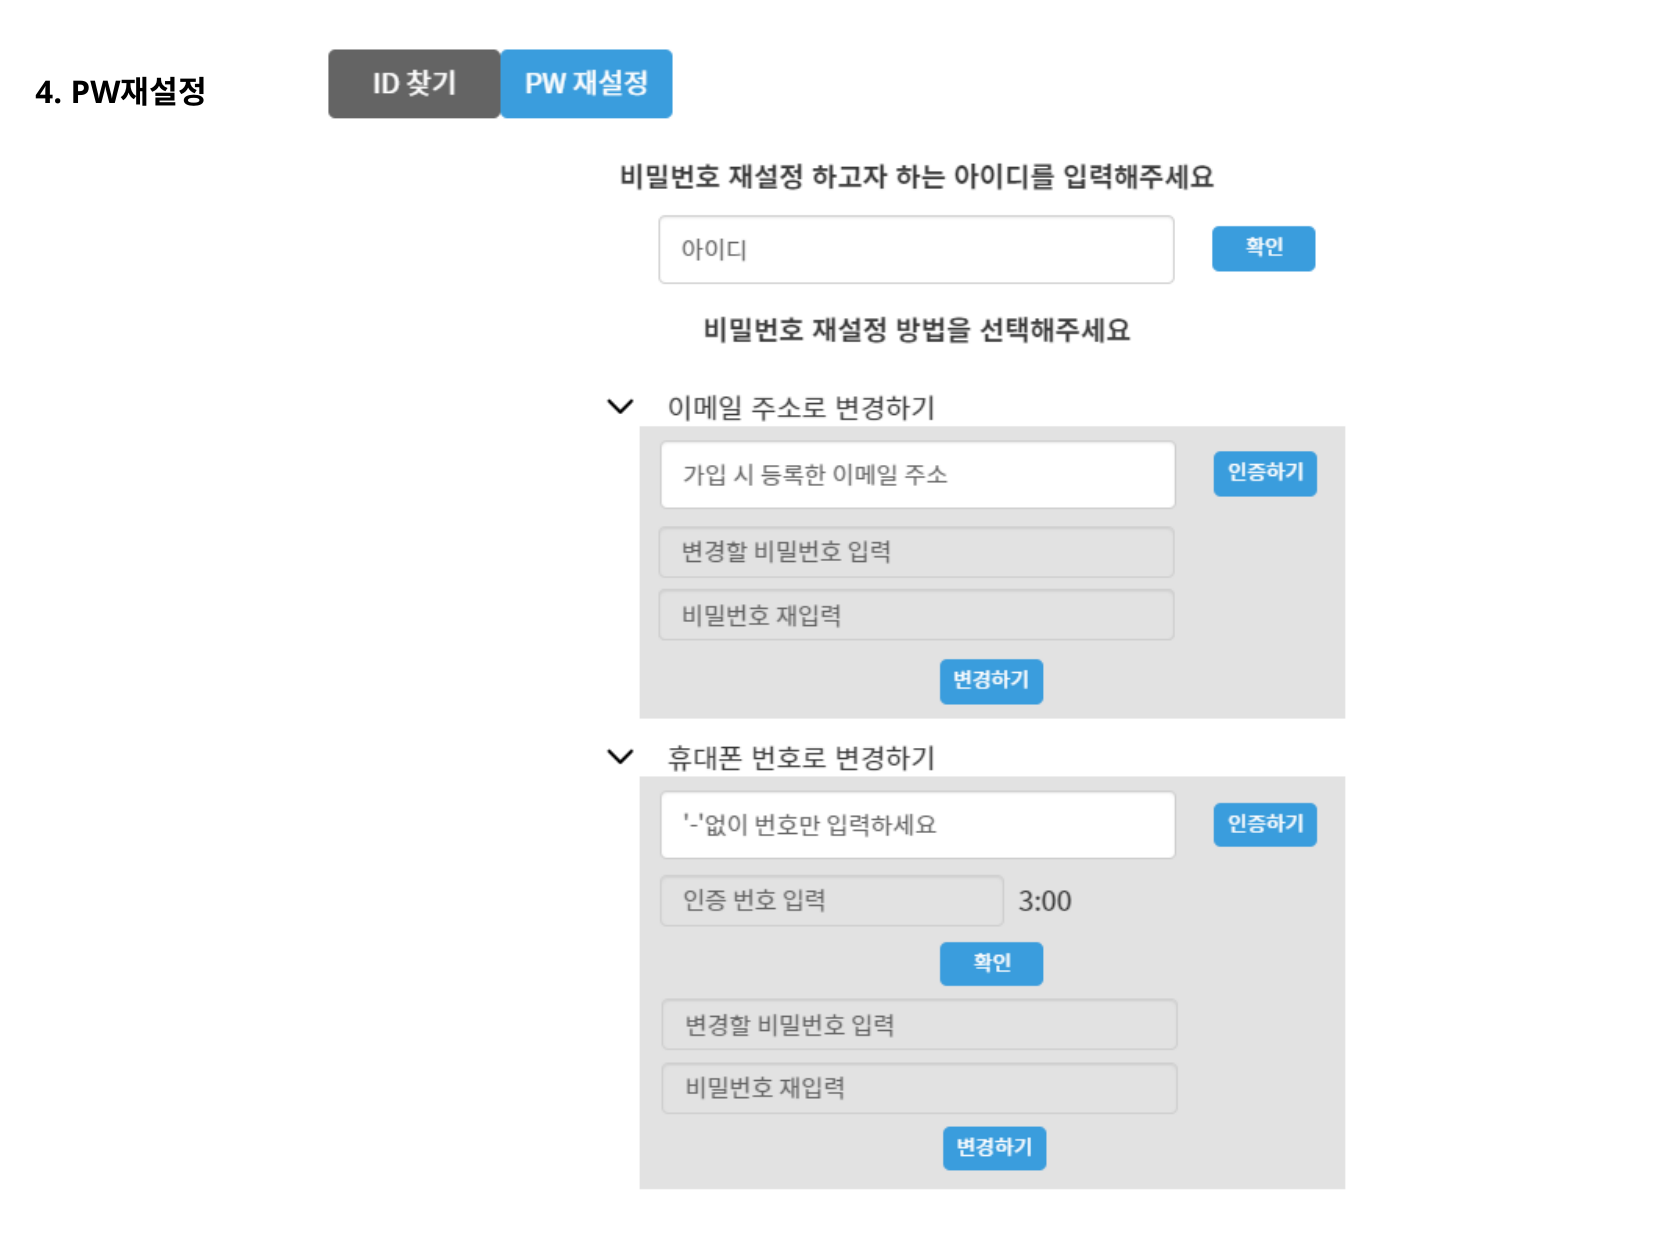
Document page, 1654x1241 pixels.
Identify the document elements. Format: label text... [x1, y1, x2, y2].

text_box 4. PW재설정 [35, 47, 792, 134]
picture [288, 31, 1613, 1216]
